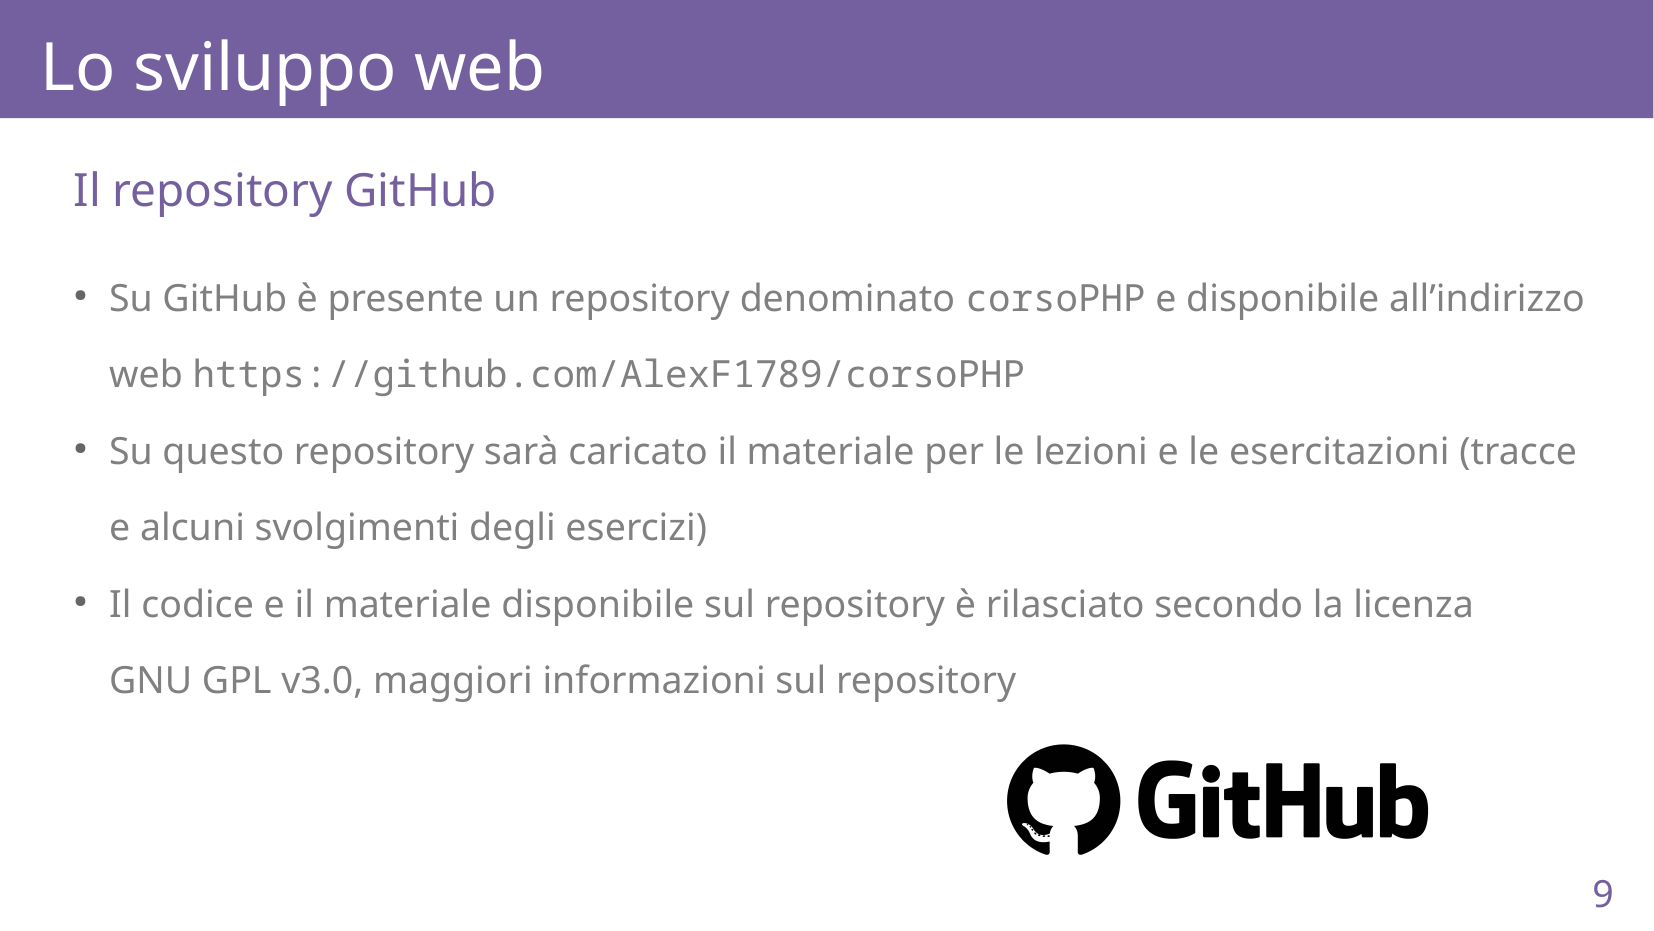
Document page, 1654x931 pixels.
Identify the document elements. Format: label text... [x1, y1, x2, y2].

text_box <numero> [1513, 860, 1654, 931]
text_box Lo sviluppo web [25, 11, 487, 107]
text_box [0, 0, 1654, 119]
text_box Su GitHub è presente un repository denominato corsoPHP e disponibile all’indirizzo web https://github.com/AlexF1789/corsoPHP Su questo repository sarà caricato il materiale per le lezioni e le esercitazioni (tracce e alcuni svolgimenti degli esercizi) Il codice e il materiale disponibile sul repository è rilasciato secondo la licenza GNU GPL v3.0, maggiori informazioni sul repository [59, 238, 1578, 663]
picture [1003, 679, 1432, 920]
text_box Il repository GitHub [59, 150, 502, 220]
